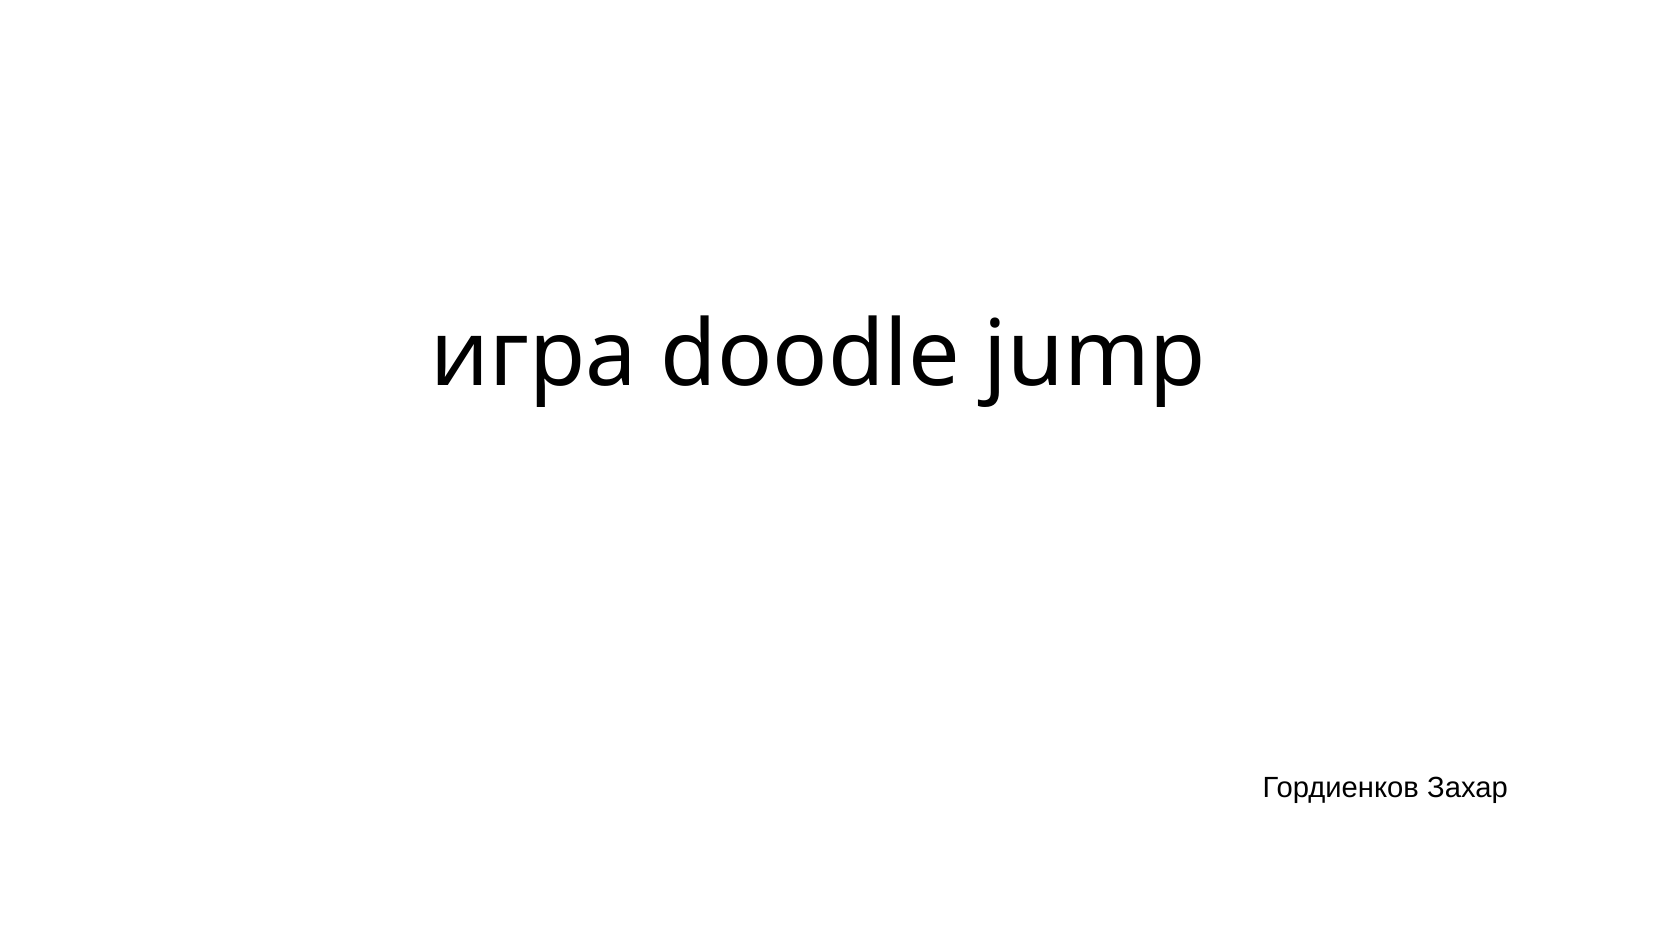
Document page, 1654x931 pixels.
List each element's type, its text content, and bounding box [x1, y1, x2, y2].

title игра doodle jump [75, 225, 1564, 476]
subtitle Гордиенков Захар [1200, 750, 1571, 826]
